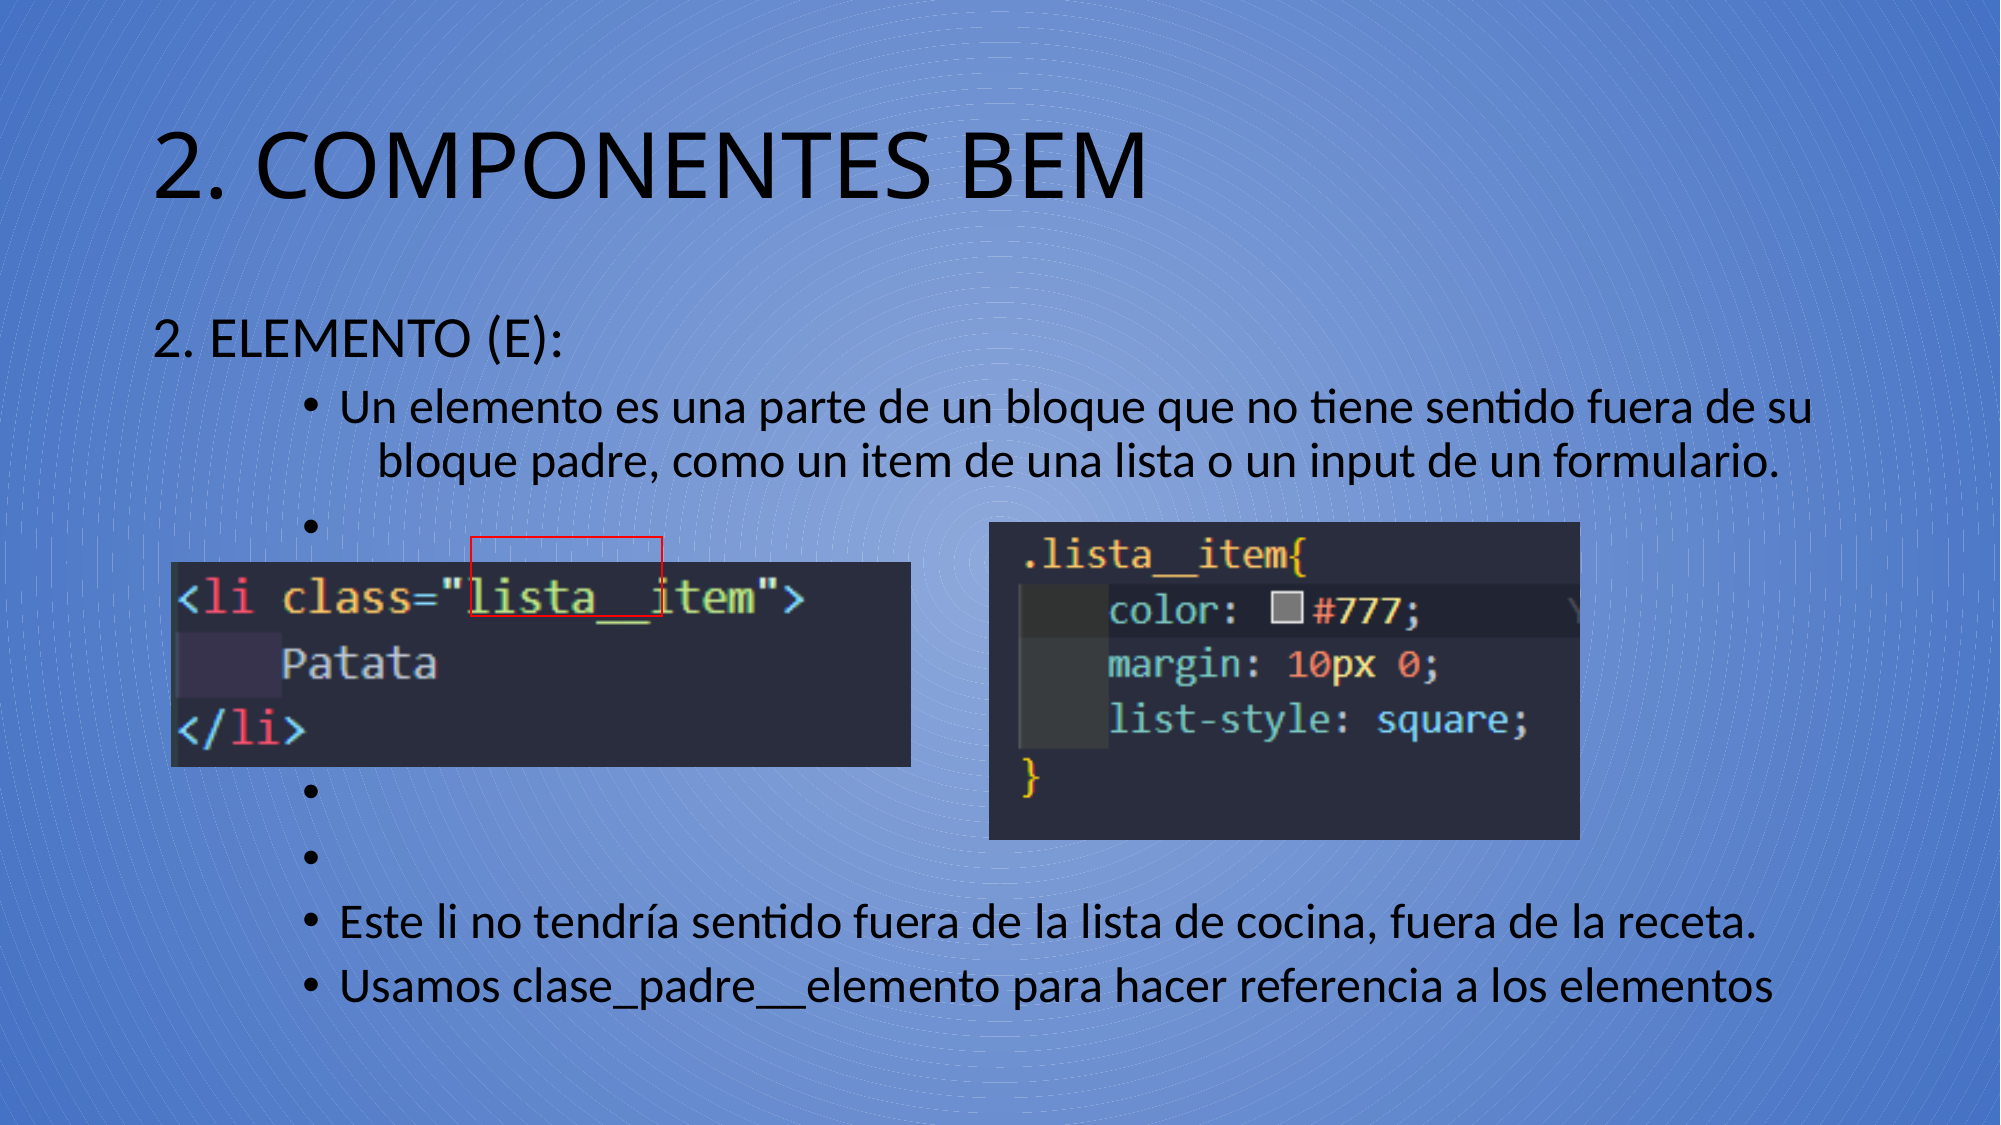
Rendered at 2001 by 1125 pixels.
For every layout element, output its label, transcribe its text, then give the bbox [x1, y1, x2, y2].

list 2. ELEMENTO (E): Un elemento es una parte de un bloque que no tiene sentido fuera de su bloque padre, como un item de una lista o un input de un formulario. Este li no tendría sentido fuera de la lista de cocina, fuera de la receta. Usamos clase_padre__elemento para hacer referencia a los elementos [137, 299, 1863, 1085]
title 2. COMPONENTES BEM [137, 59, 1863, 278]
picture [472, 562, 661, 615]
picture [171, 562, 911, 767]
picture [989, 522, 1580, 840]
